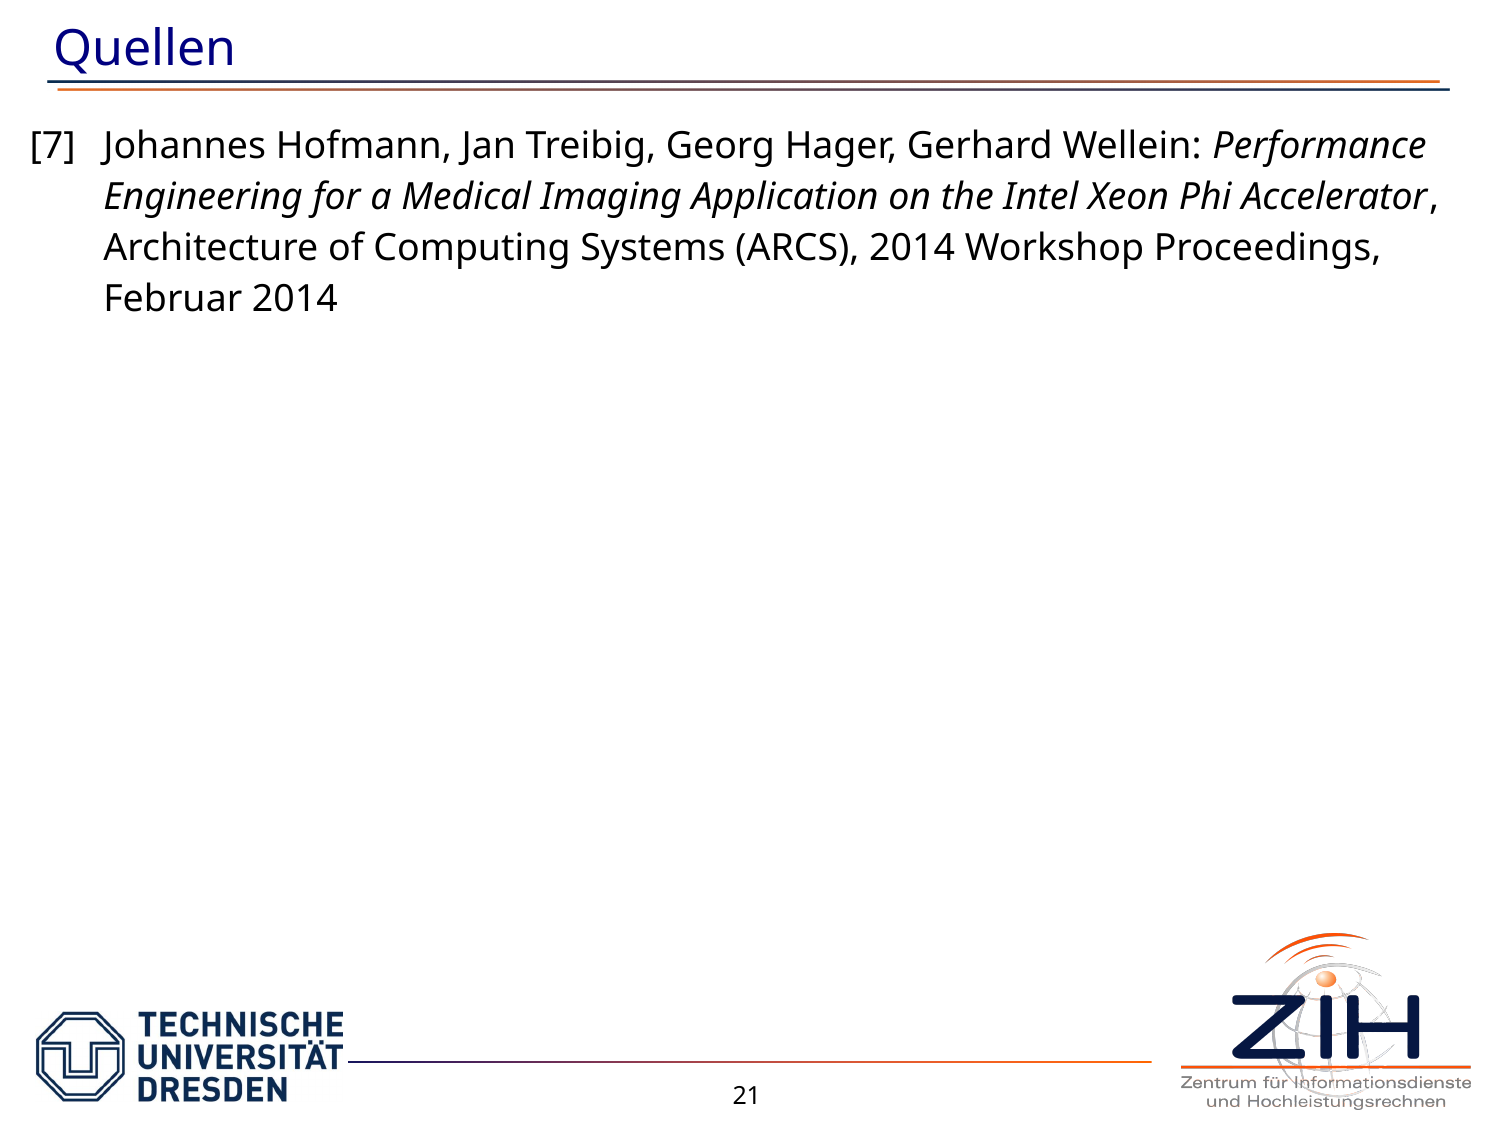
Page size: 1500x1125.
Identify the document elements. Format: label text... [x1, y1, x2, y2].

picture [1181, 933, 1471, 1110]
title Quellen [53, 12, 1453, 81]
picture [35, 1011, 343, 1102]
subtitle [7] Johannes Hofmann, Jan Treibig, Georg Hager, Gerhard Wellein: Performance Engineering for a Medical Imaging Application on the Intel Xeon Phi Accelerator, Architecture of Computing Systems (ARCS), 2014 Workshop Proceedings, Februar 2014 [29, 118, 1471, 901]
picture [47, 80, 1450, 91]
